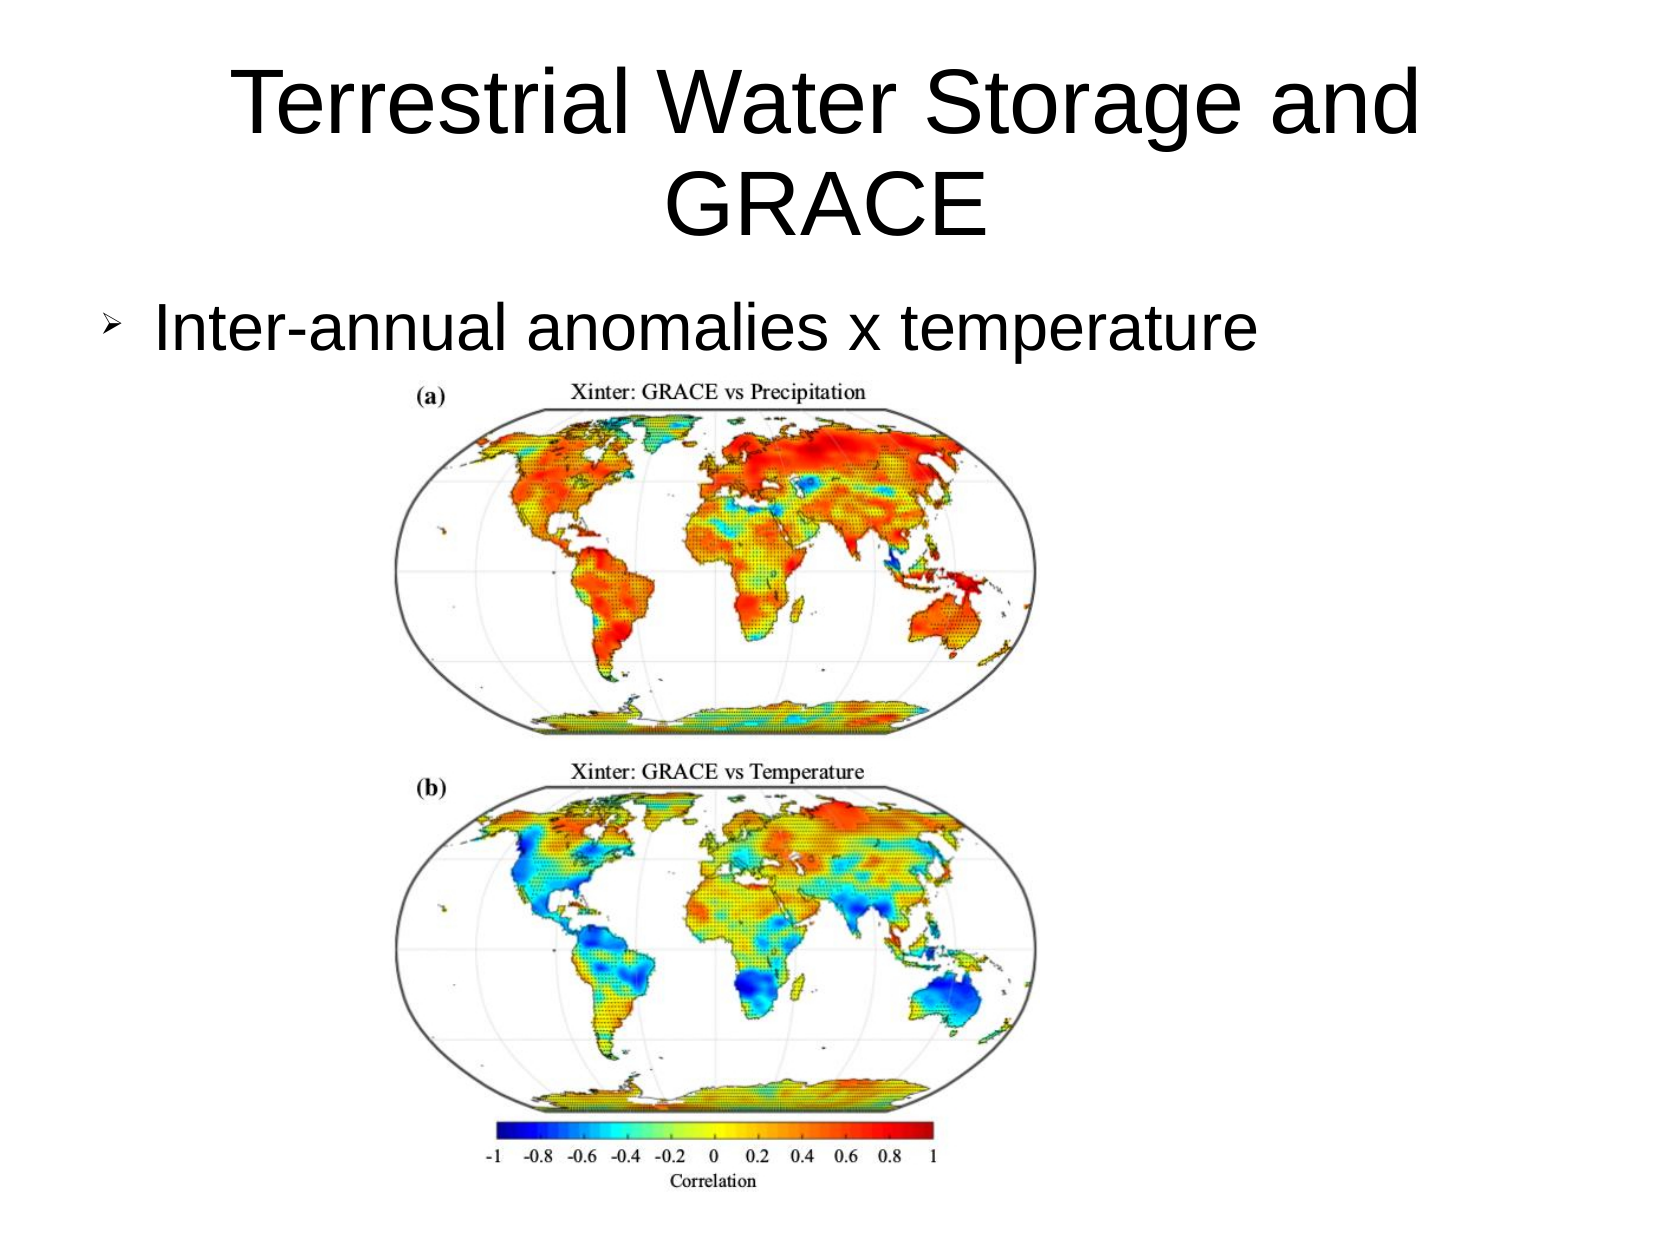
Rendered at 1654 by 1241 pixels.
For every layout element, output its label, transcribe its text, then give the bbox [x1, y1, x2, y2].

list Inter-annual anomalies x temperature [82, 290, 1571, 1010]
picture [389, 372, 1040, 1193]
title Terrestrial Water Storage and GRACE [82, 49, 1571, 257]
